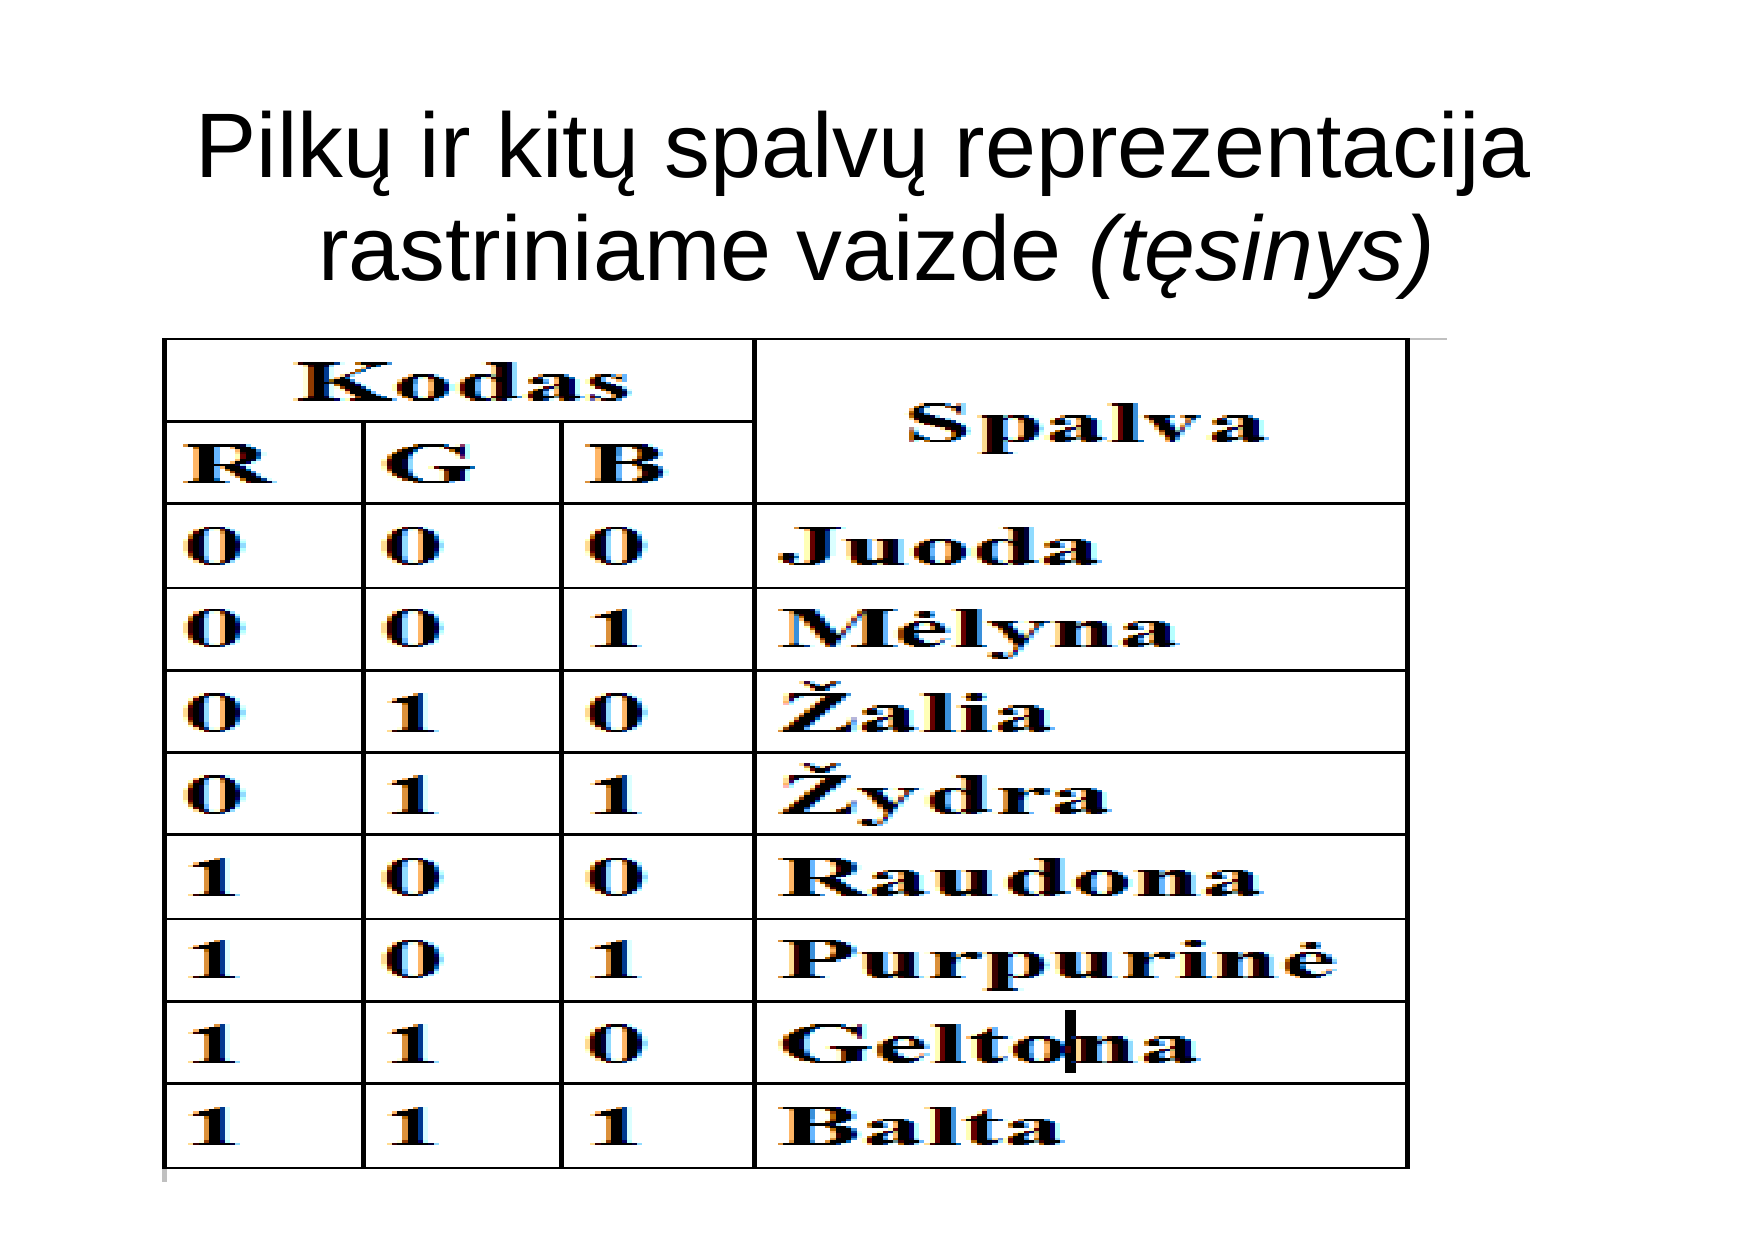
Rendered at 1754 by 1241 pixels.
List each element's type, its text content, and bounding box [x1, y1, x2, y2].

title Pilkų ir kitų spalvų reprezentacija rastriniame vaizde (tęsinys) [140, 94, 1614, 301]
picture [147, 324, 1447, 1182]
